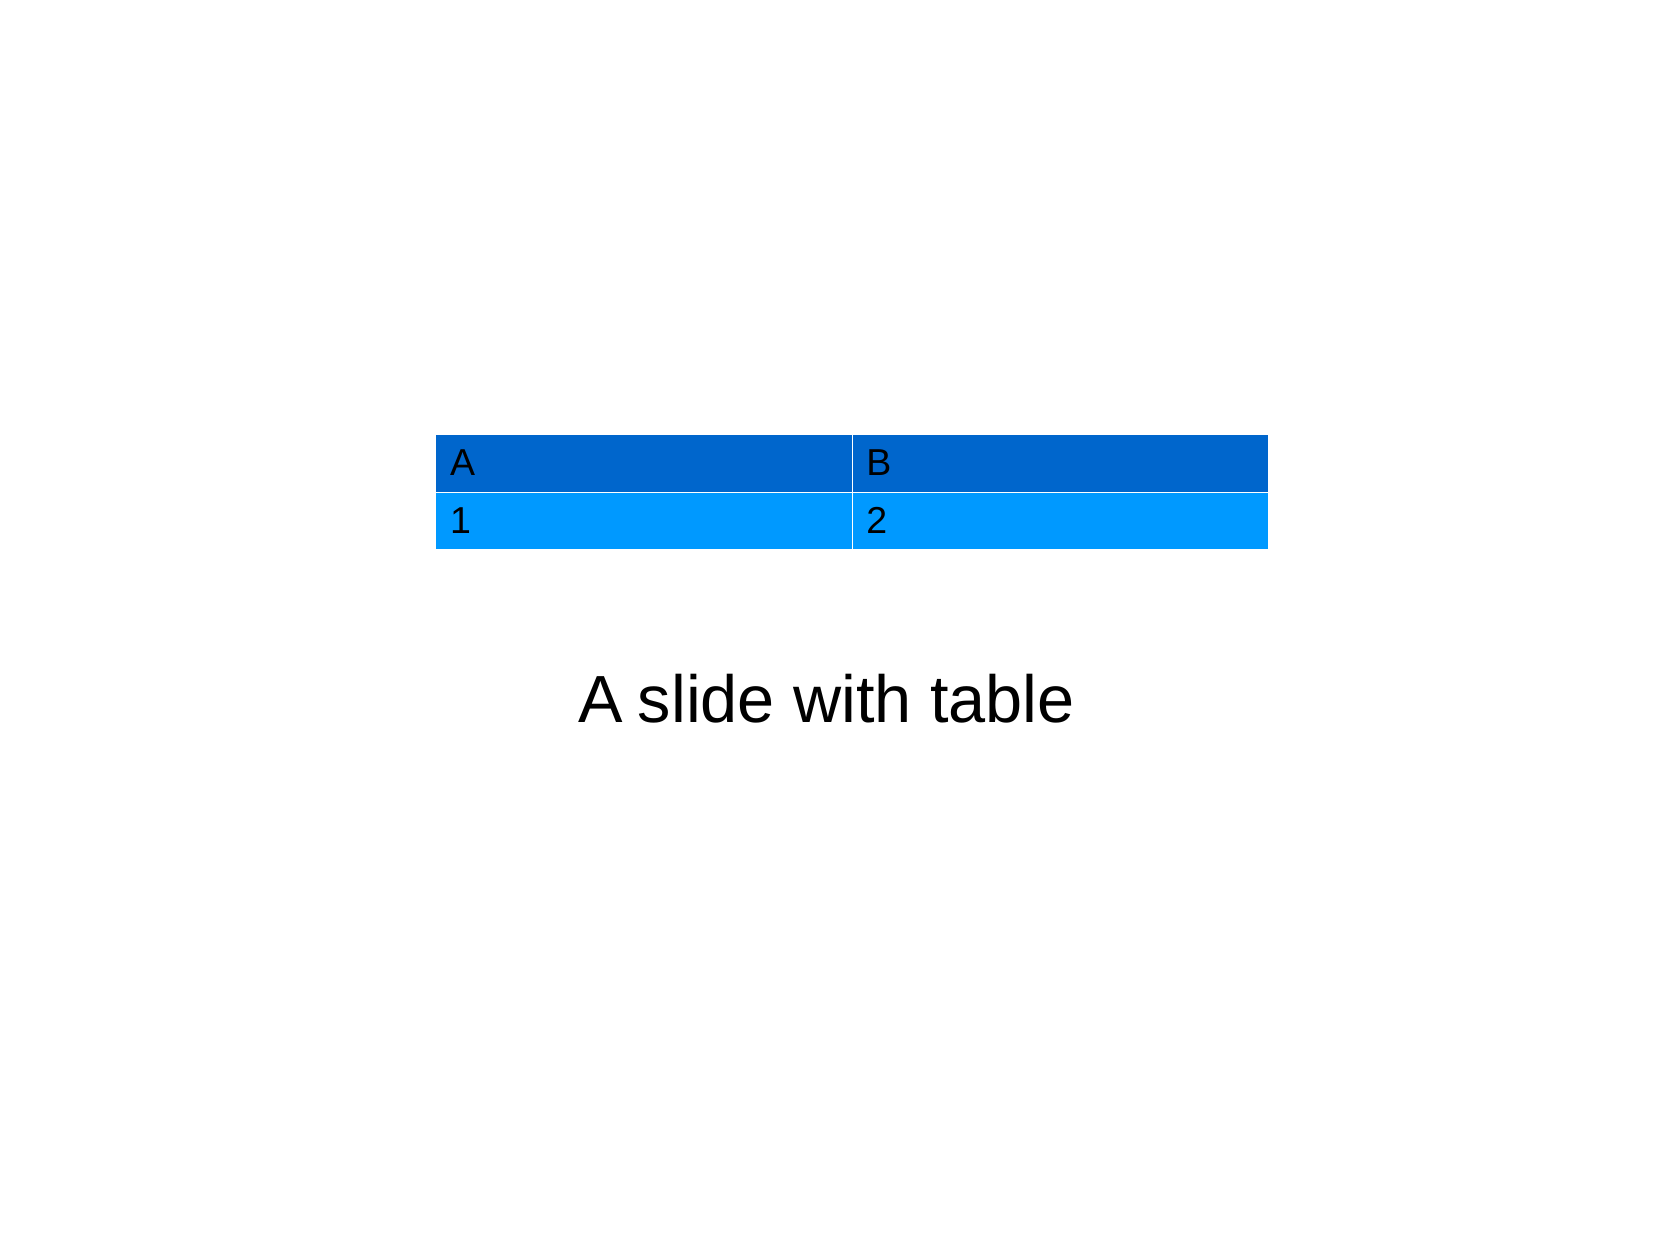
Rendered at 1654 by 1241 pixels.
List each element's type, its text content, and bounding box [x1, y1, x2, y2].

table_header B [853, 435, 1268, 492]
table_cell 1 [436, 493, 852, 549]
table_cell 2 [853, 493, 1268, 549]
table_header A [436, 435, 852, 492]
subtitle A slide with table [82, 290, 1571, 1109]
